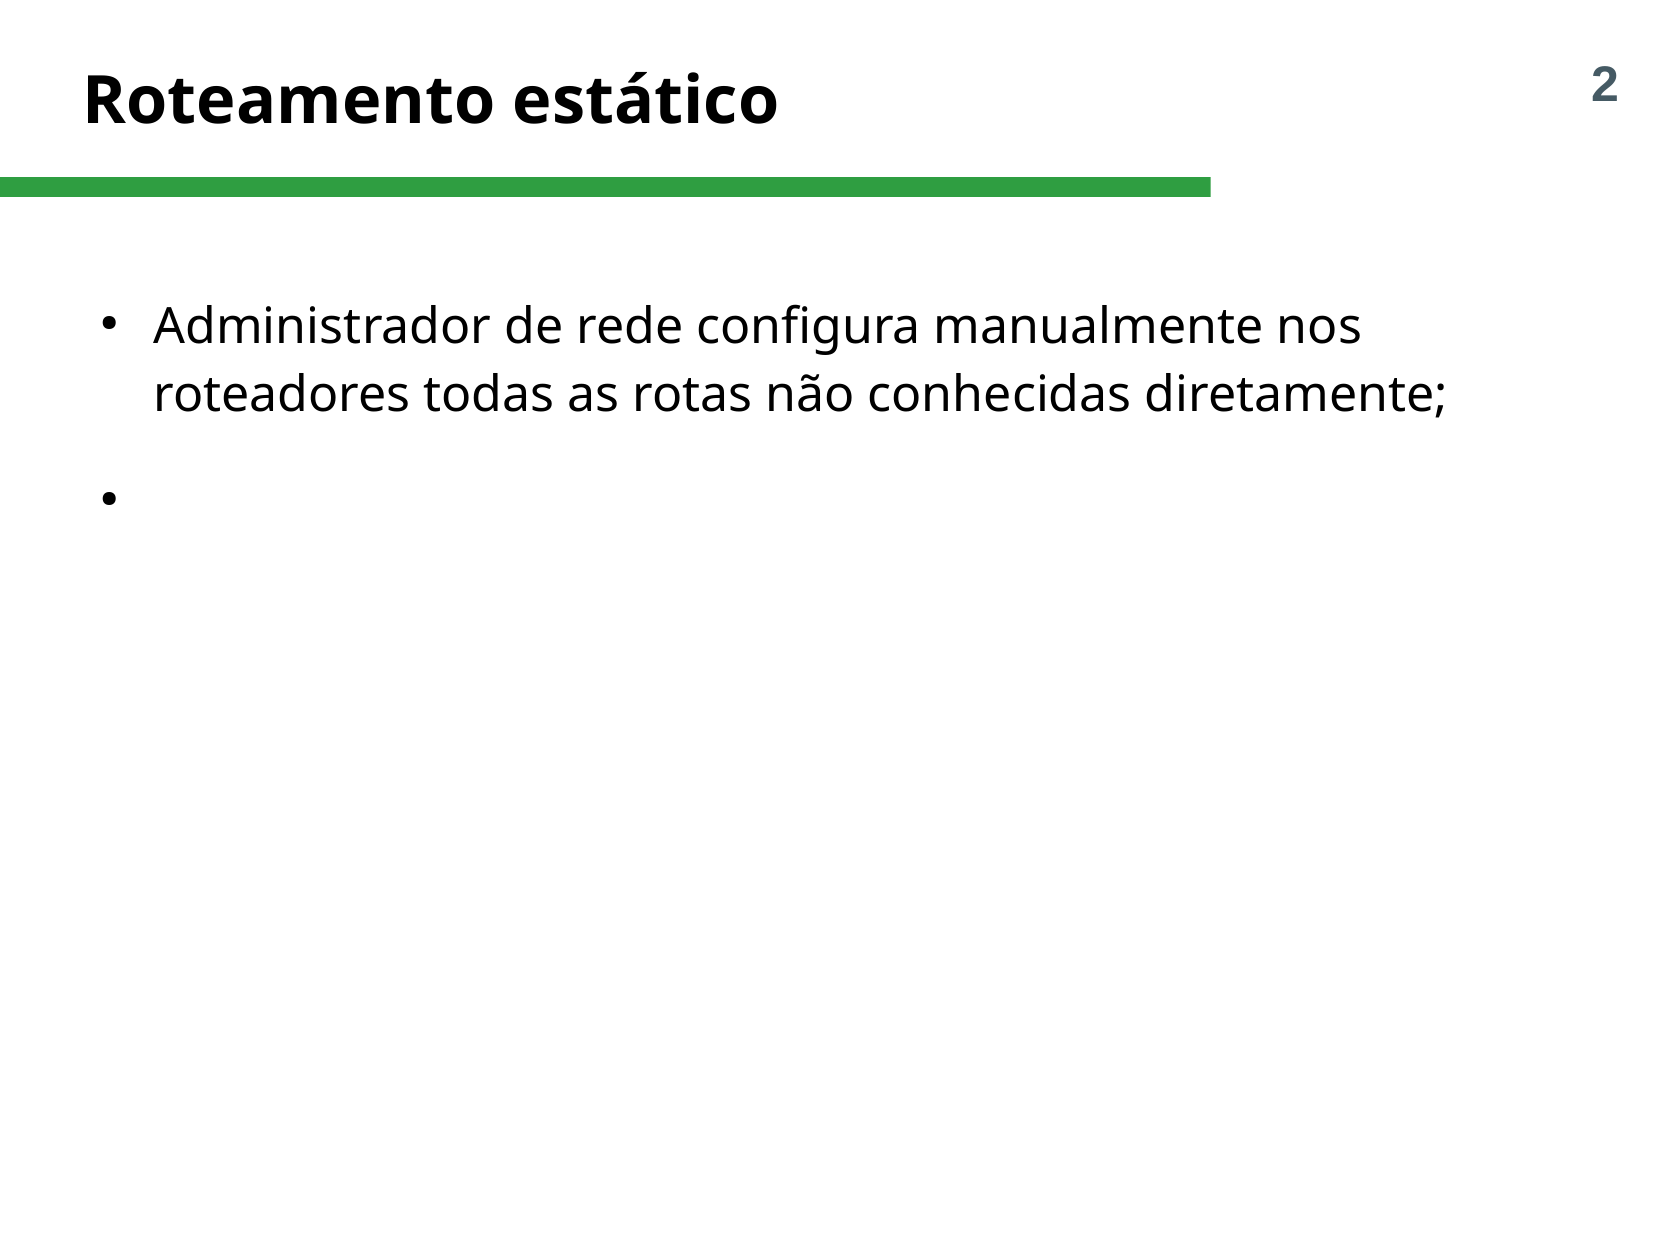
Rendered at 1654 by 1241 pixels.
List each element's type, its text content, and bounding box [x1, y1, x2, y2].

title Roteamento estático [82, 0, 1152, 202]
list Administrador de rede configura manualmente nos roteadores todas as rotas não conhecidas diretamente; [82, 290, 1571, 1211]
